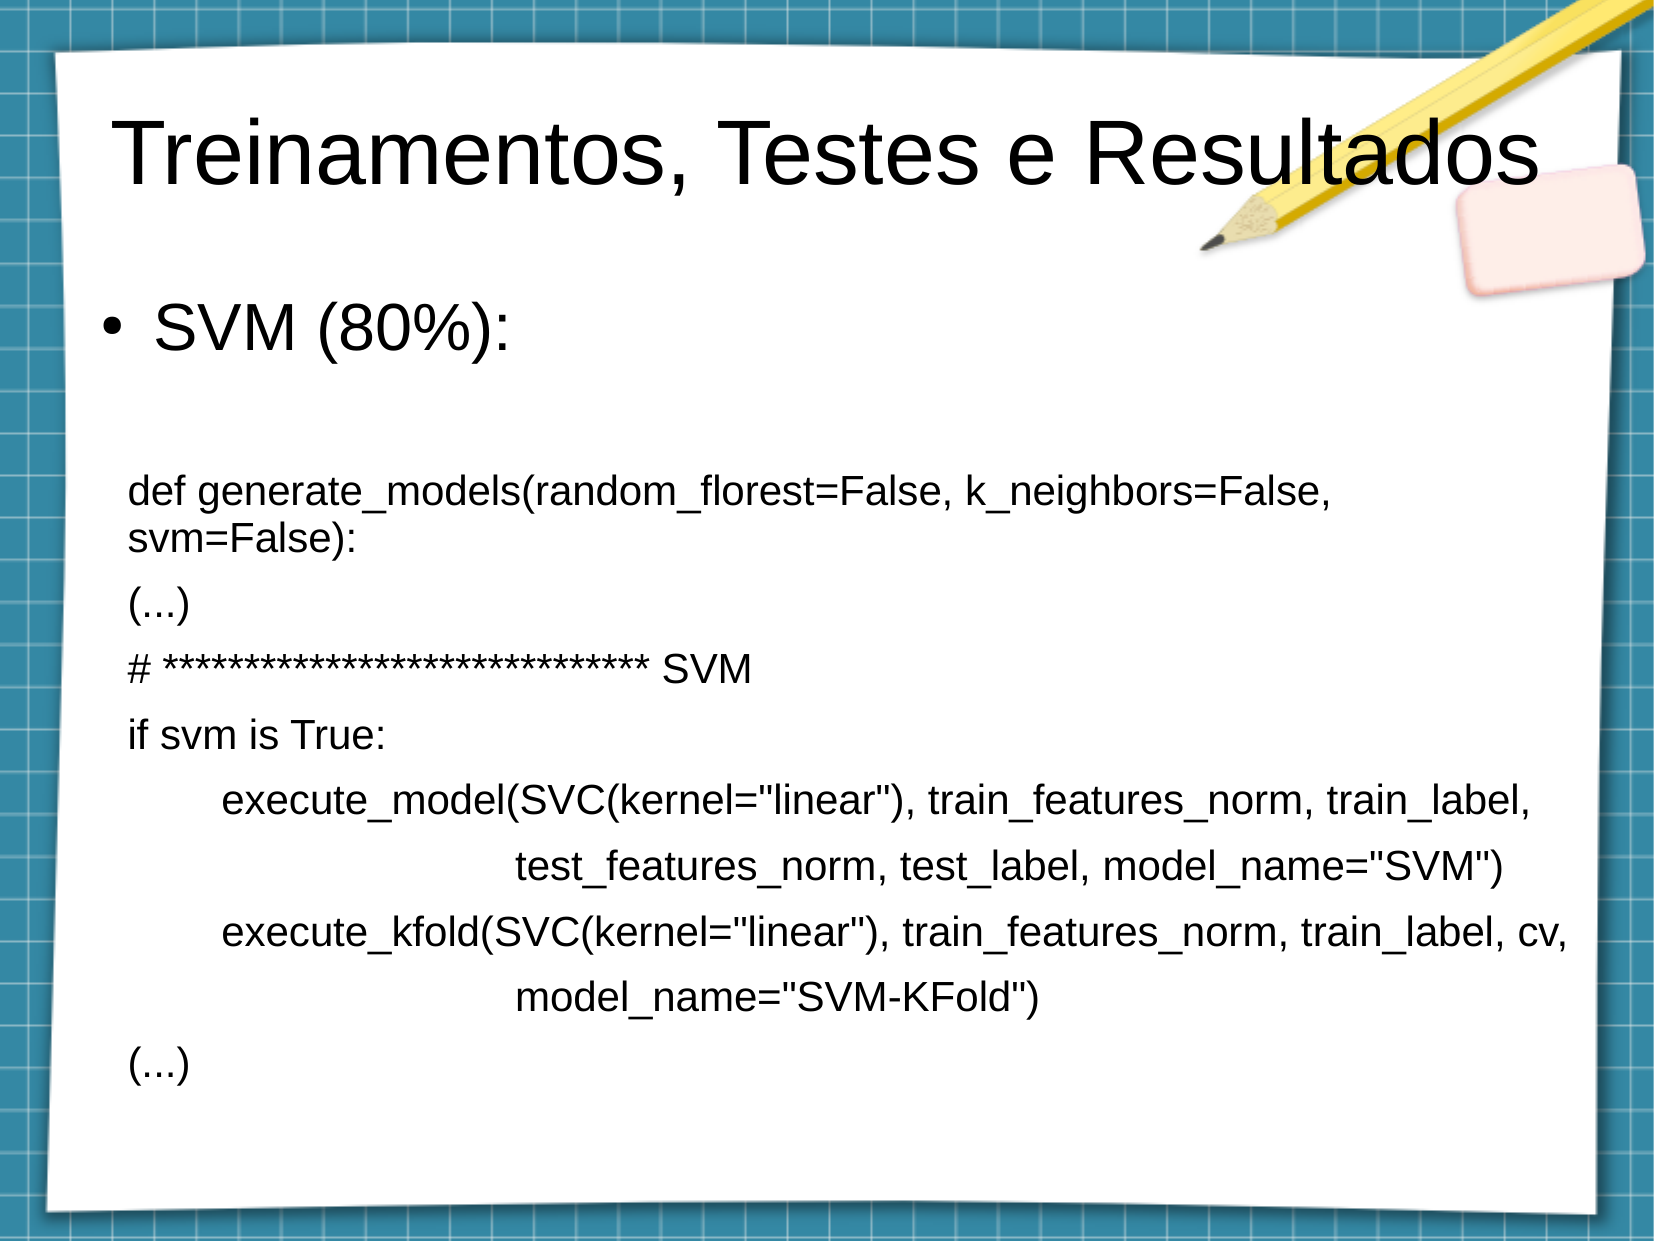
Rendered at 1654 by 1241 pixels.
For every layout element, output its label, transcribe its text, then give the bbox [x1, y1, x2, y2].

list def generate_models(random_florest=False, k_neighbors=False, svm=False): (...) # ****************************** SVM if svm is True: execute_model(SVC(kernel="linear"), train_features_norm, train_label, test_features_norm, test_label, model_name="SVM") execute_kfold(SVC(kernel="linear"), train_features_norm, train_label, cv, model_name="SVM-KFold") (...) [82, 467, 1571, 1134]
list SVM (80%): [82, 290, 1571, 426]
title Treinamentos, Testes e Resultados [82, 49, 1571, 257]
picture [0, 0, 1654, 1241]
